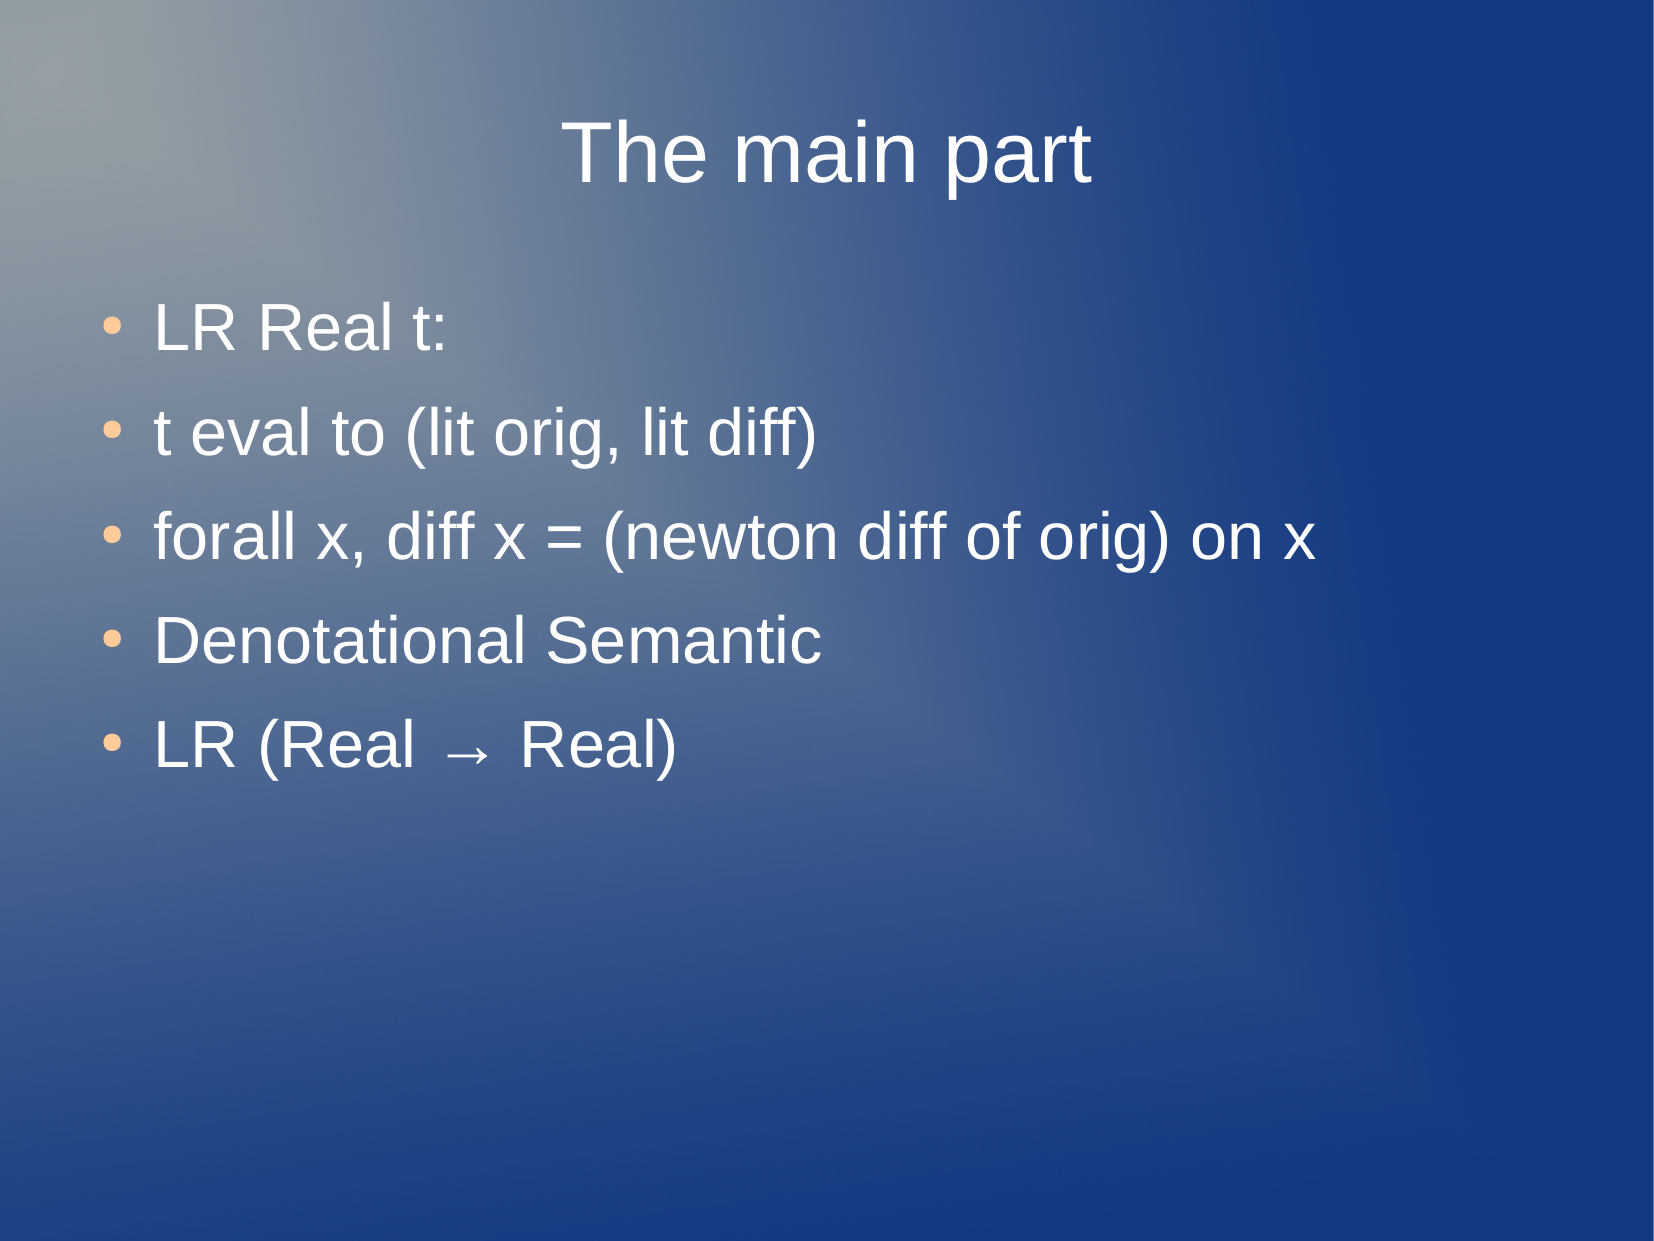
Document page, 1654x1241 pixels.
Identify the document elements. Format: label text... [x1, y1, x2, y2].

picture [0, 0, 1654, 1241]
title The main part [82, 49, 1571, 257]
list LR Real t: t eval to (lit orig, lit diff) forall x, diff x = (newton diff of orig) on x Denotational Semantic LR (Real → Real) [82, 290, 1571, 1109]
